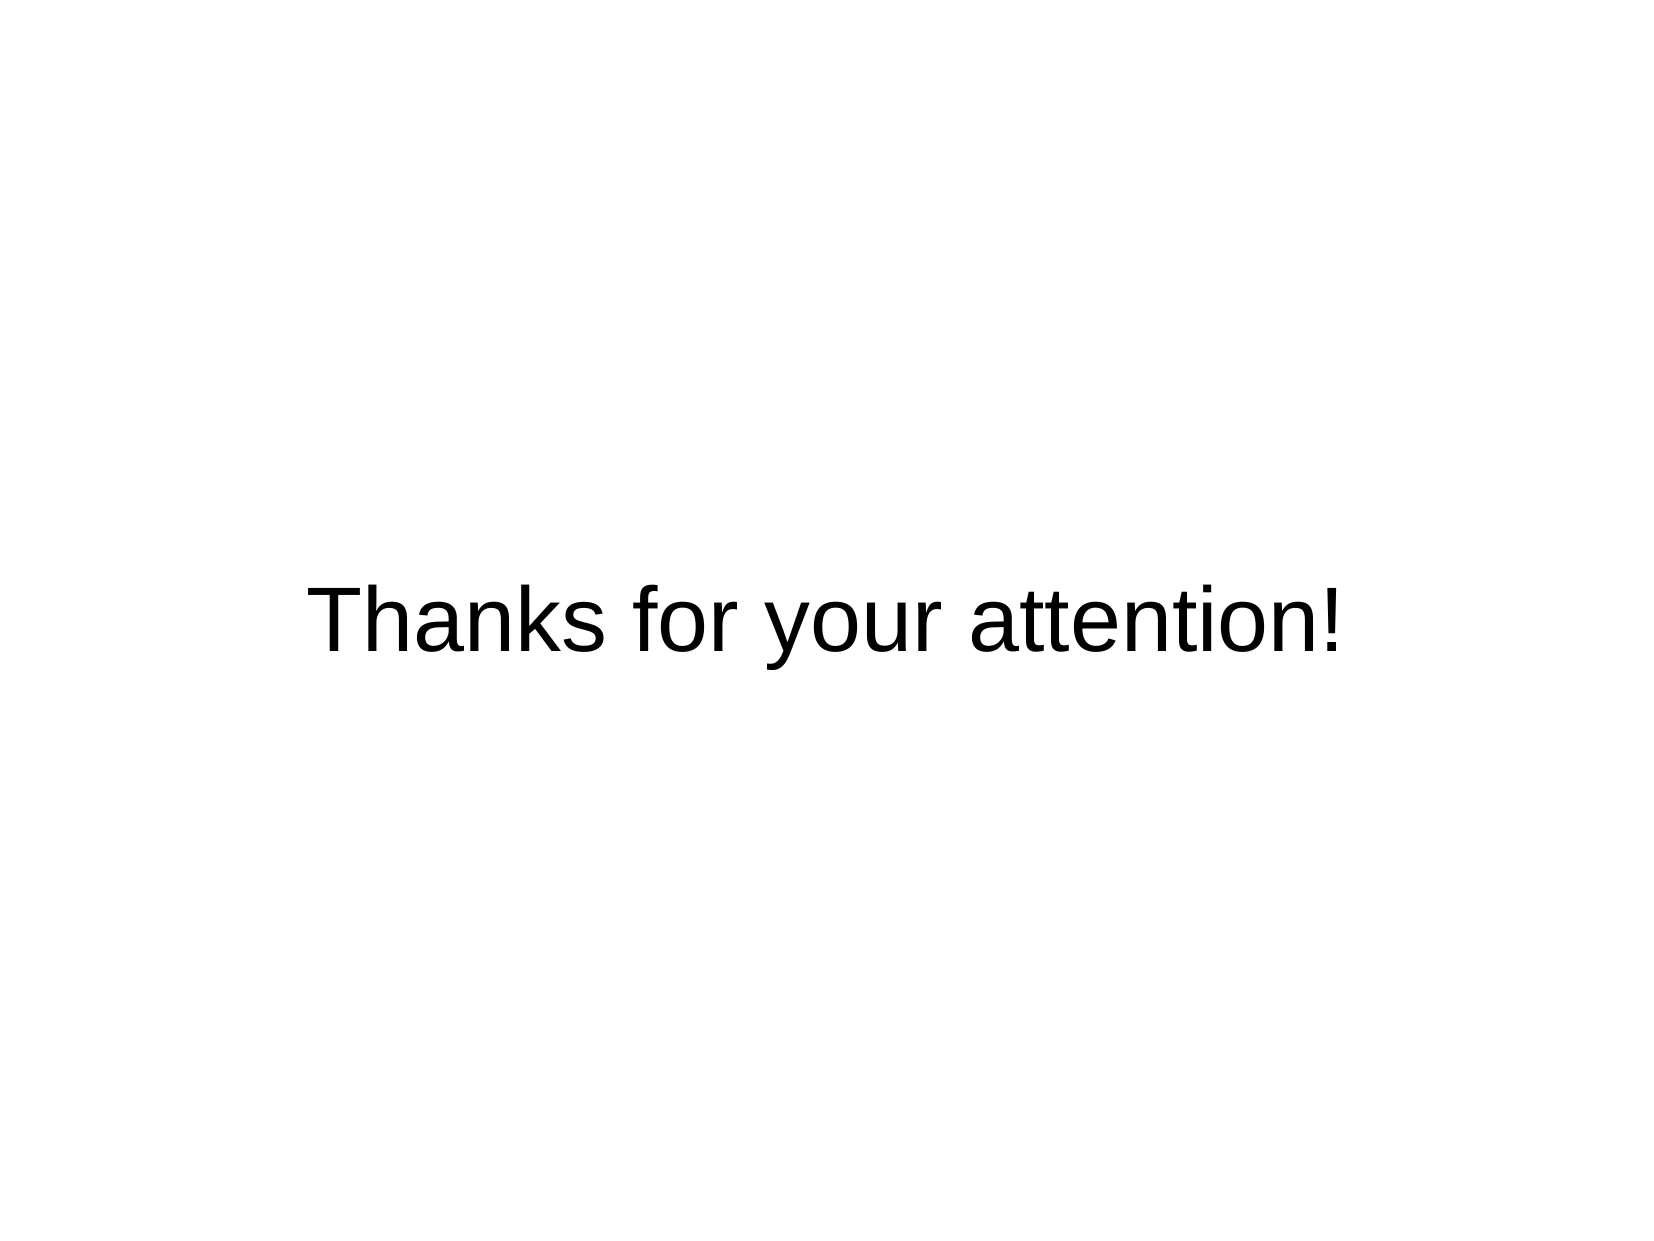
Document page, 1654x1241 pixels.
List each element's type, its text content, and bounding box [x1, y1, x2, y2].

title Thanks for your attention! [82, 516, 1571, 724]
